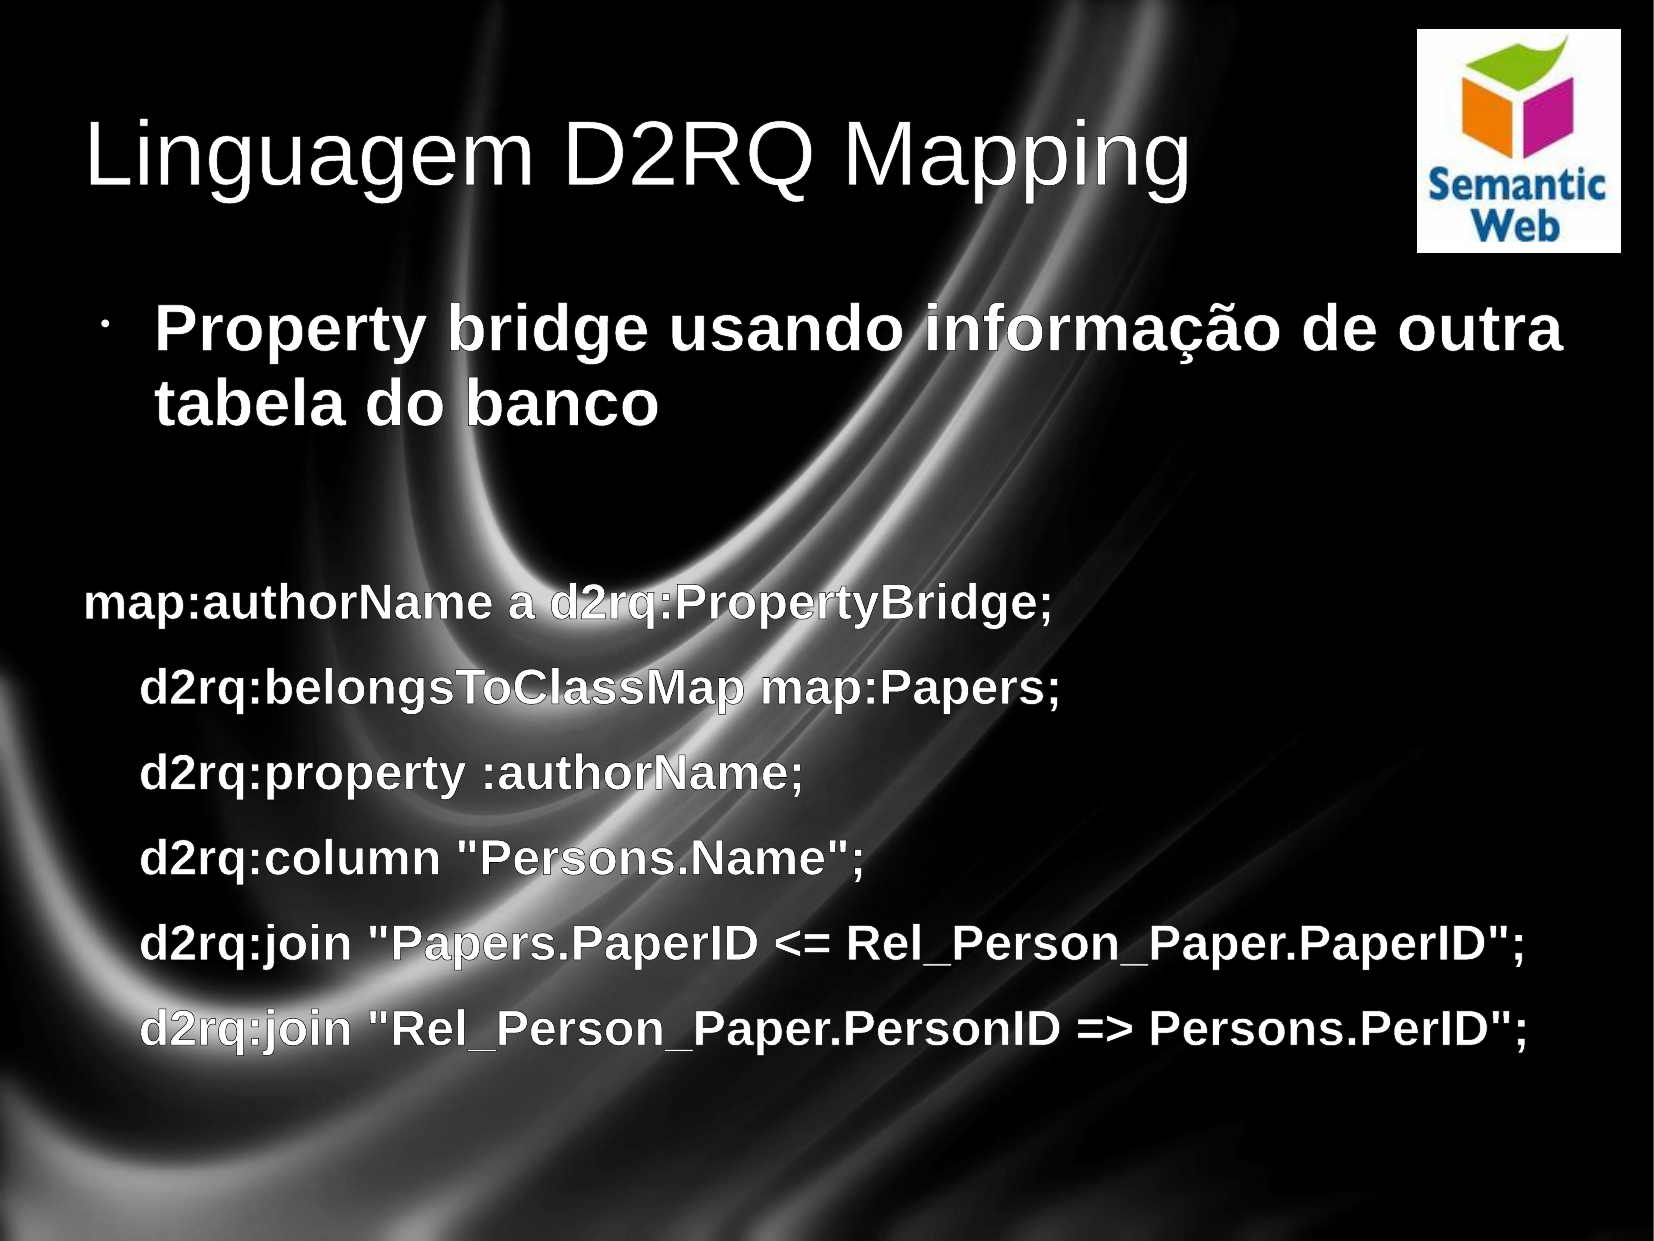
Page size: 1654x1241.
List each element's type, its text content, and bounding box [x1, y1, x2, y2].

list Property bridge usando informação de outra tabela do banco map:authorName a d2rq:PropertyBridge; d2rq:belongsToClassMap map:Papers; d2rq:property :authorName; d2rq:column "Persons.Name"; d2rq:join "Papers.PaperID <= Rel_Person_Paper.PaperID"; d2rq:join "Rel_Person_Paper.PersonID => Persons.PerID"; [82, 290, 1571, 1109]
picture [0, 0, 1654, 1241]
title Linguagem D2RQ Mapping [82, 49, 1359, 257]
